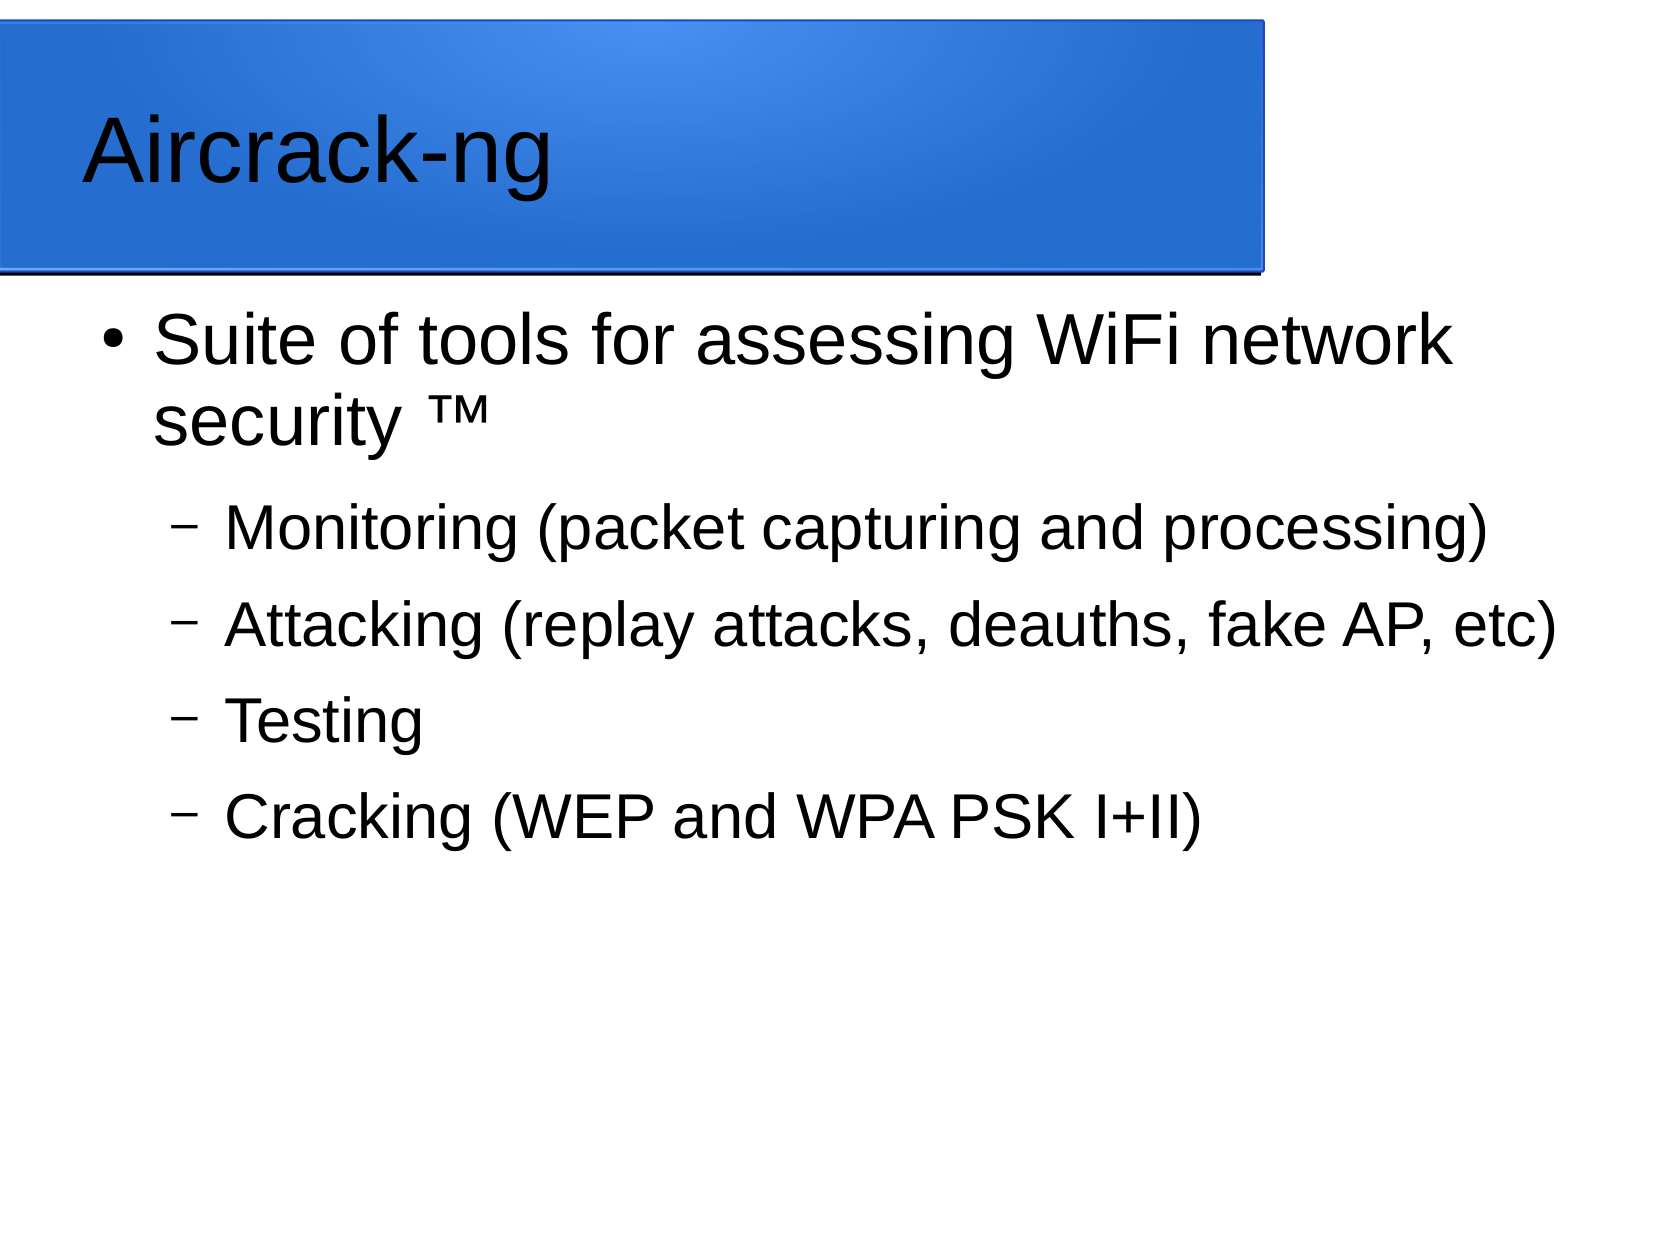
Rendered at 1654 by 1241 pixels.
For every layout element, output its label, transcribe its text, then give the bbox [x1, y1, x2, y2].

list Suite of tools for assessing WiFi network security ™ Monitoring (packet capturing and processing) Attacking (replay attacks, deauths, fake AP, etc) Testing Cracking (WEP and WPA PSK I+II) [82, 299, 1571, 1019]
title Aircrack-ng [82, 47, 1235, 252]
